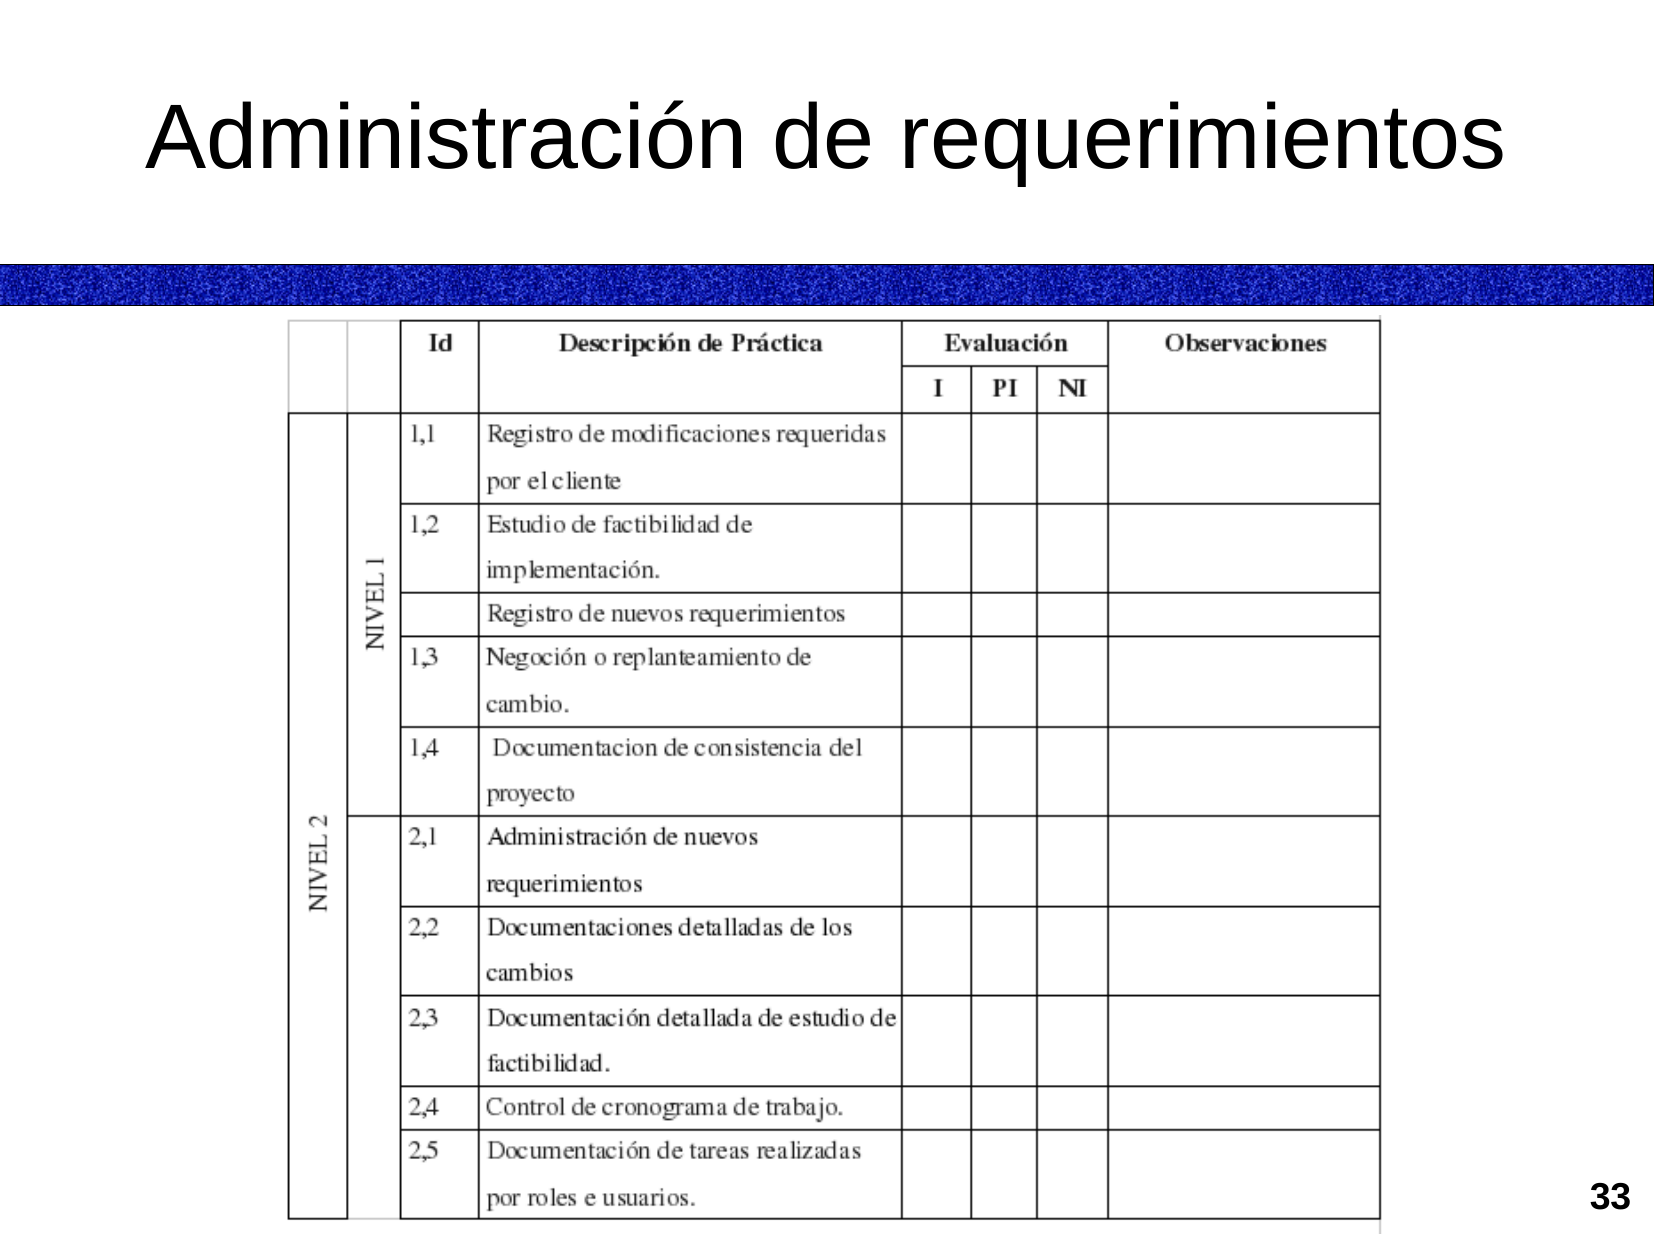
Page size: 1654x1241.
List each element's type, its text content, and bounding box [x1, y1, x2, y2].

picture [0, 265, 1653, 305]
title Administración de requerimientos [58, 21, 1595, 253]
text_box <número> [1575, 1168, 1654, 1240]
picture [281, 315, 1408, 1234]
